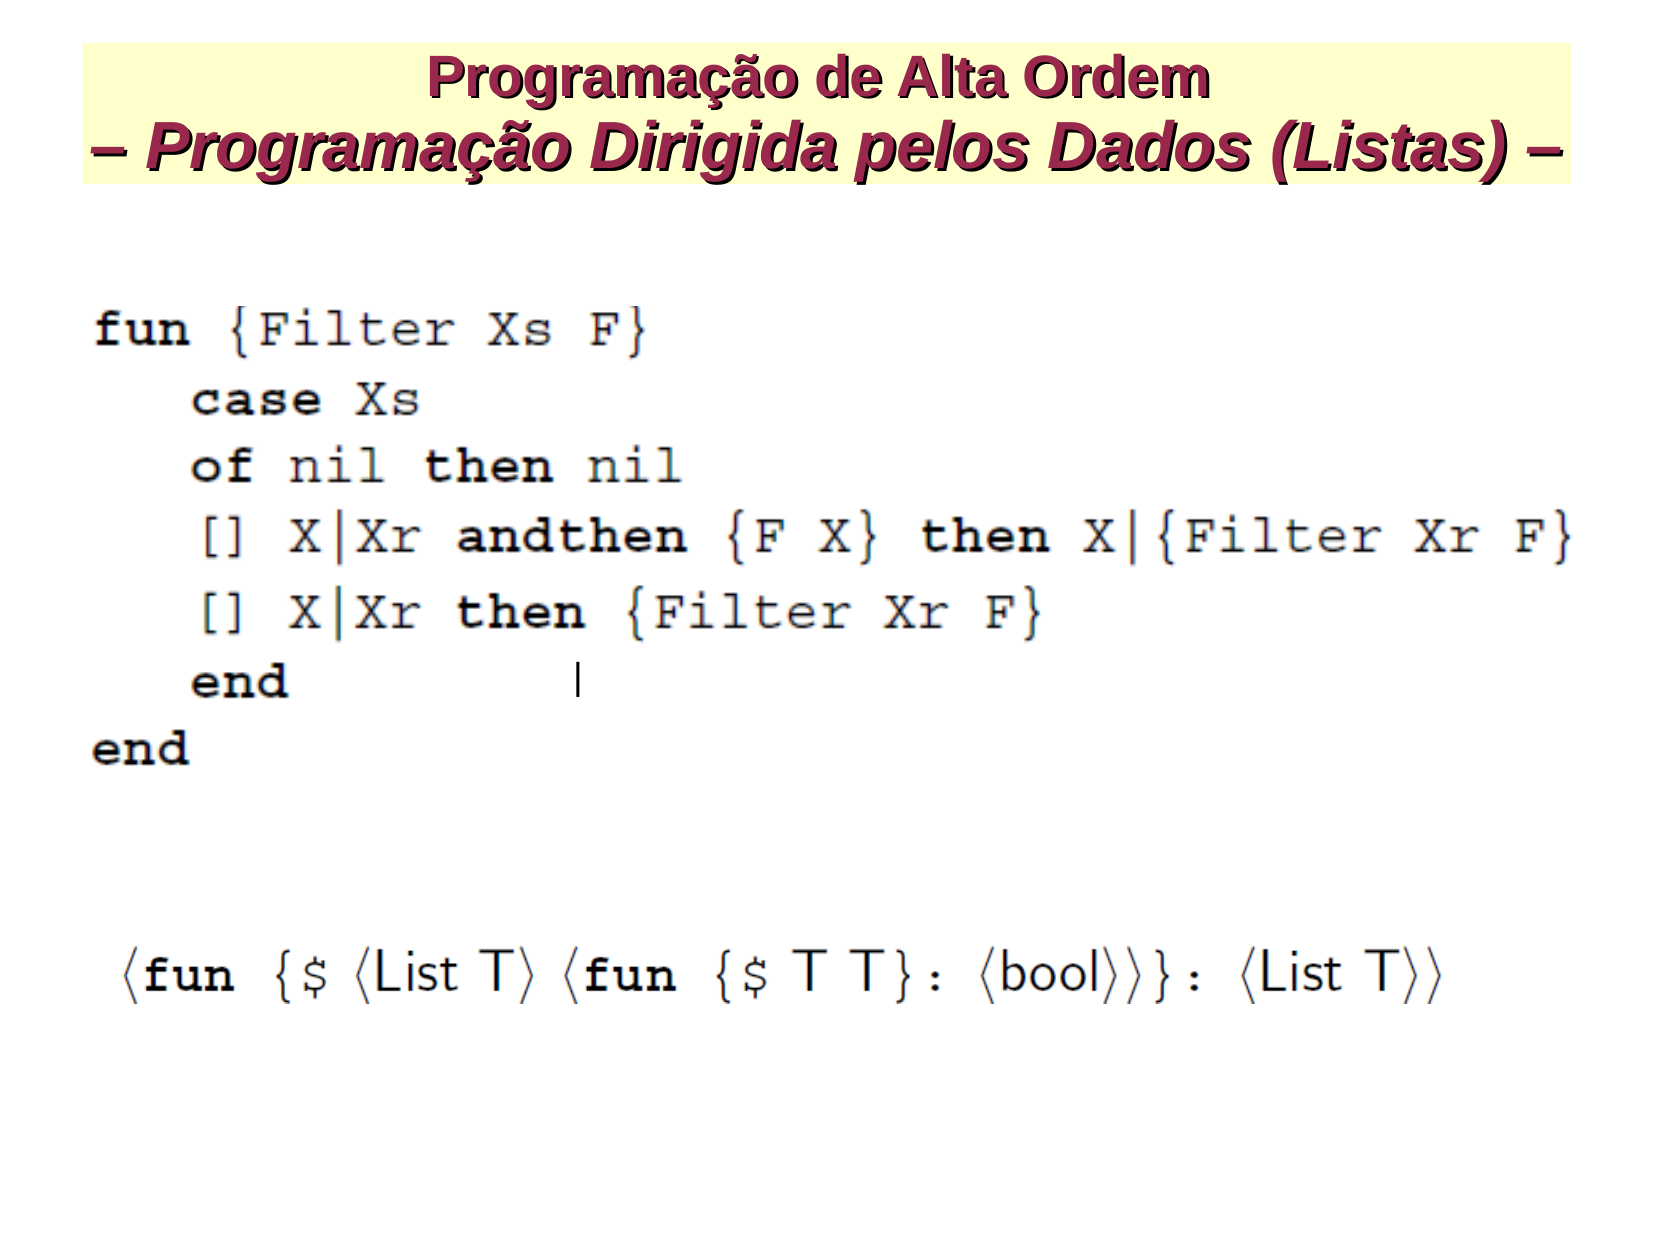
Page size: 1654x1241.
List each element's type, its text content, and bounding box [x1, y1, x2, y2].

picture [91, 584, 1065, 768]
picture [88, 306, 1575, 570]
title Programação de Alta Ordem – Programação Dirigida pelos Dados (Listas) – [82, 42, 1571, 184]
picture [118, 943, 1447, 1004]
